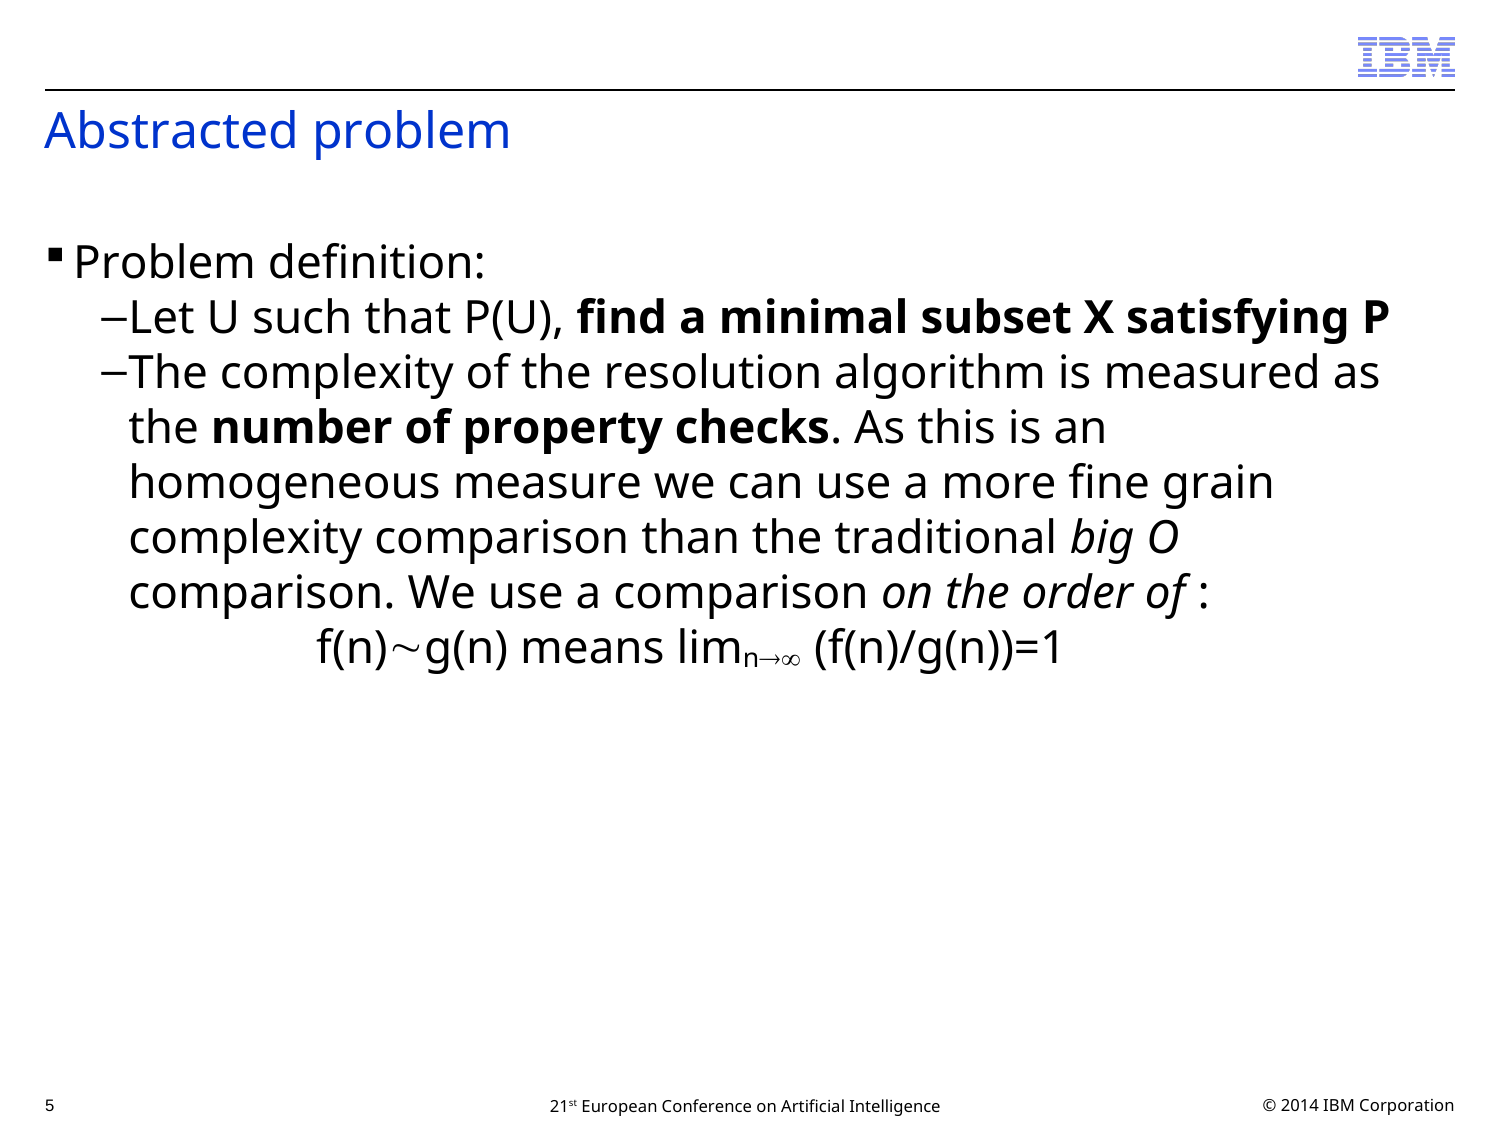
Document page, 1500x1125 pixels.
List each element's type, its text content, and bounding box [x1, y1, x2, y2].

picture [1358, 37, 1455, 77]
list Problem definition: Let U such that P(U), find a minimal subset X satisfying P The complexity of the resolution algorithm is measured as the number of property checks. As this is an homogeneous measure we can use a more fine grain complexity comparison than the traditional big O comparison. We use a comparison on the order of : f(n)g(n) means limn (f(n)/g(n))=1 [29, 224, 1426, 1066]
title Abstracted problem [29, 97, 1500, 203]
